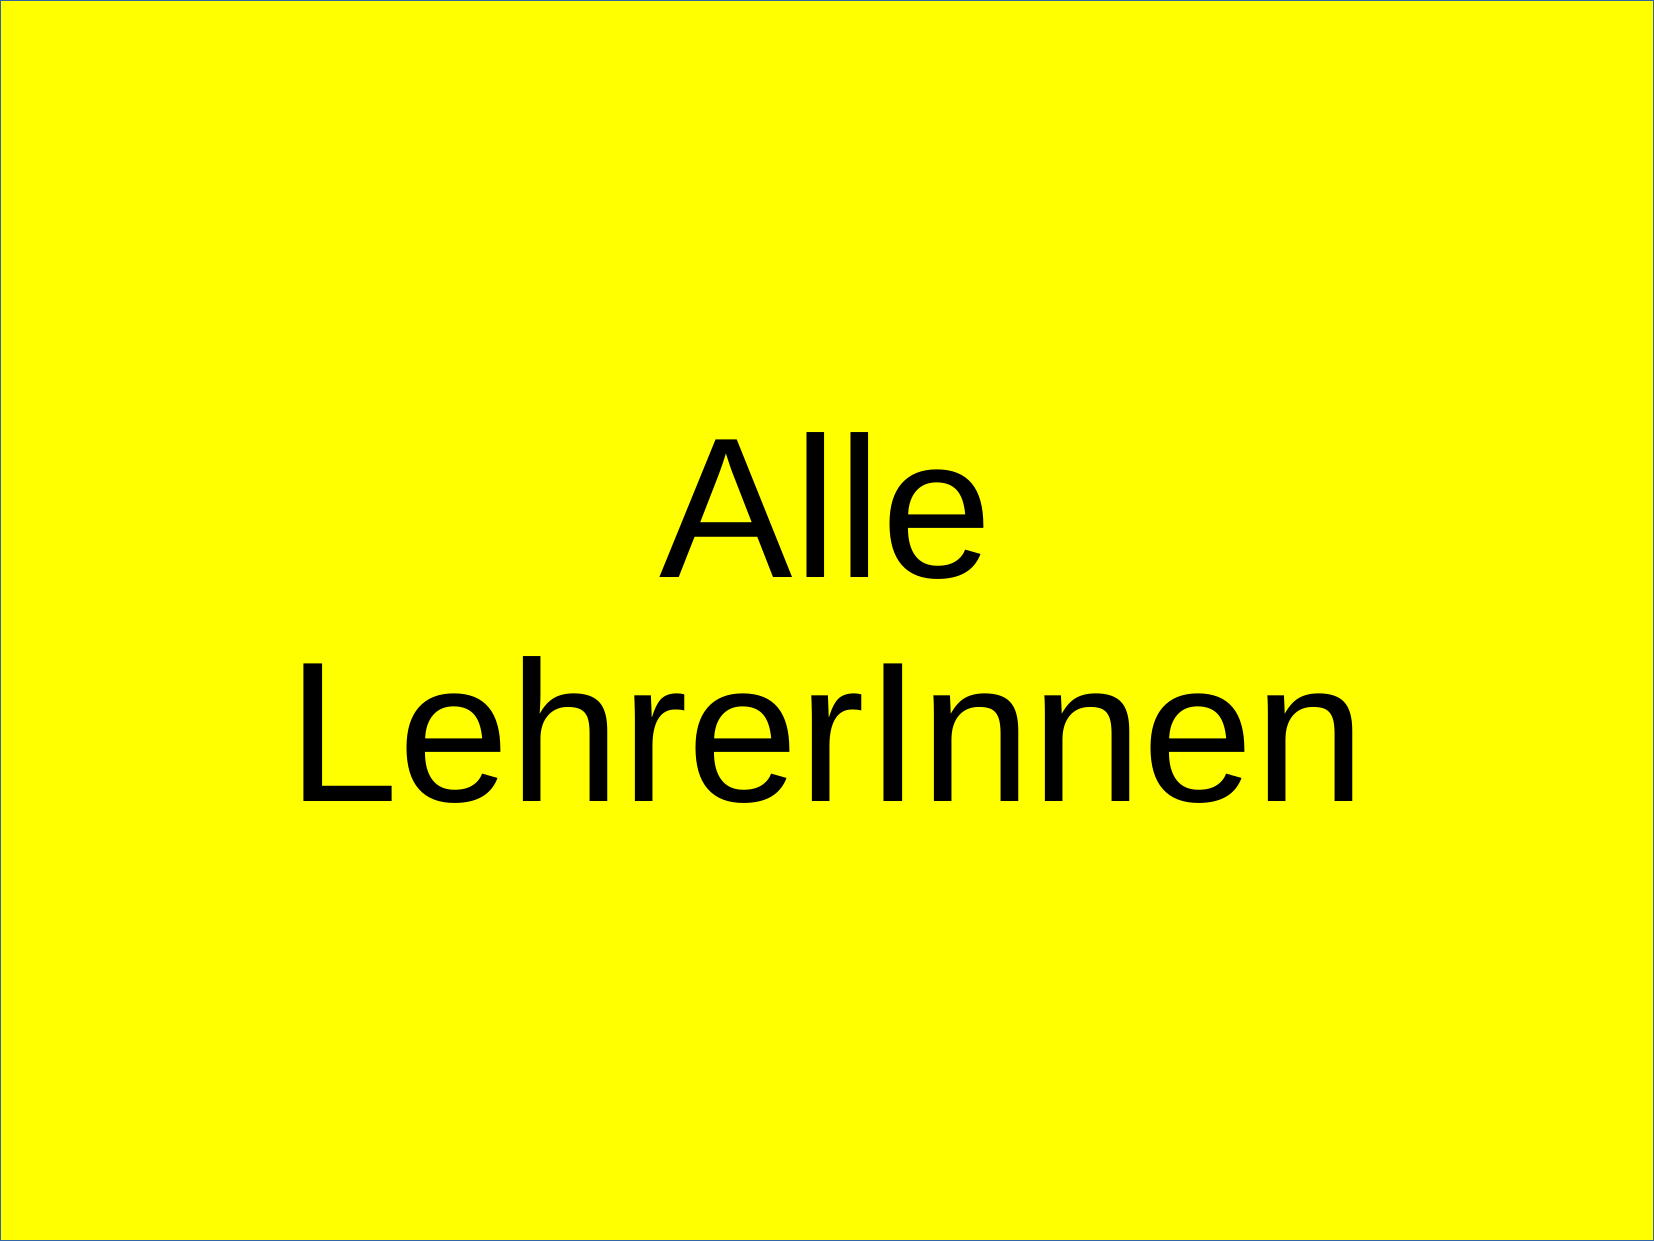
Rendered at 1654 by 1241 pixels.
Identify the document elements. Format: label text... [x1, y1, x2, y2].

text_box Alle LehrerInnen [0, 0, 1654, 1241]
